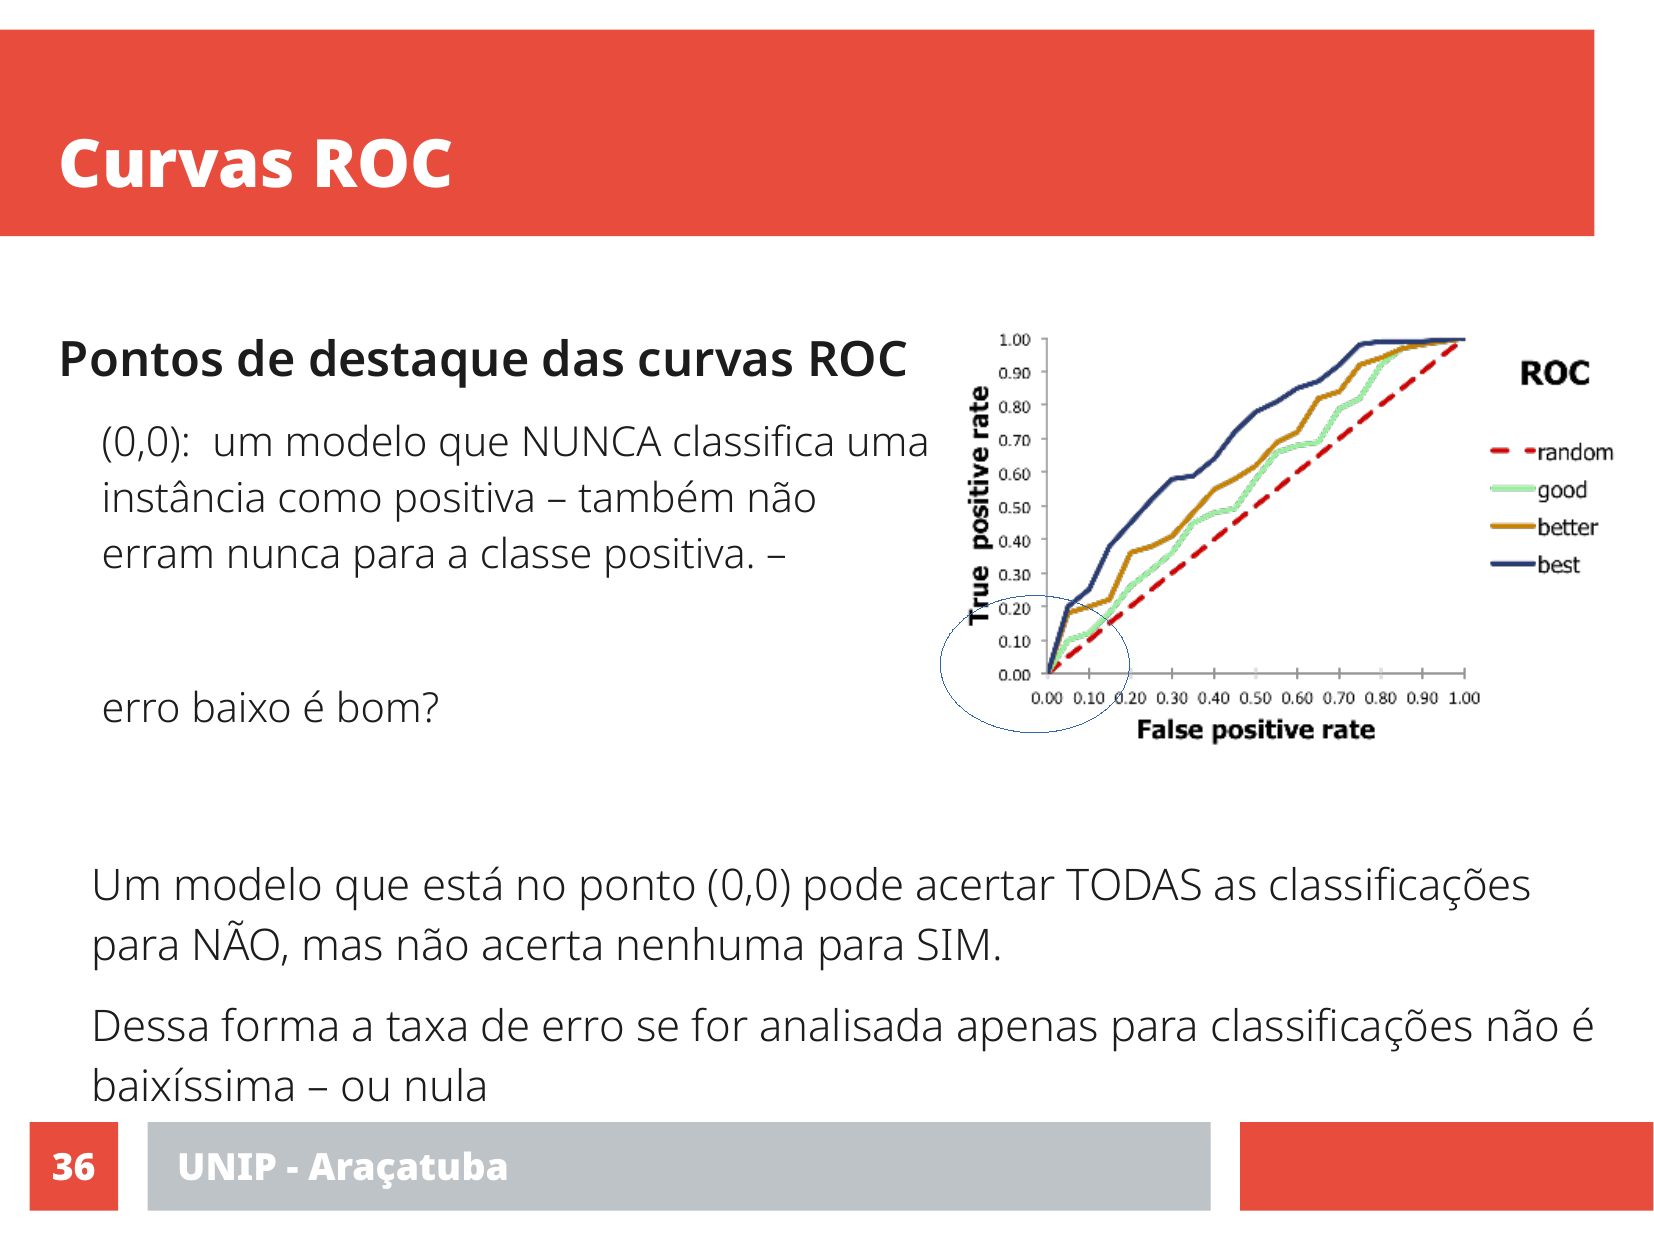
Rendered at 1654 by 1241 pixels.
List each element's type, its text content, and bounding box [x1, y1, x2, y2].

picture [940, 260, 1644, 759]
list Pontos de destaque das curvas ROC (0,0): um modelo que NUNCA classifica uma instância como positiva – também não erram nunca para a classe positiva. – erro baixo é bom? [59, 324, 941, 761]
list Um modelo que está no ponto (0,0) pode acertar TODAS as classificações para NÃO, mas não acerta nenhuma para SIM. Dessa forma a taxa de erro se for analisada apenas para classificações não é baixíssima – ou nula [46, 761, 1632, 1117]
title Curvas ROC [59, 59, 1595, 207]
